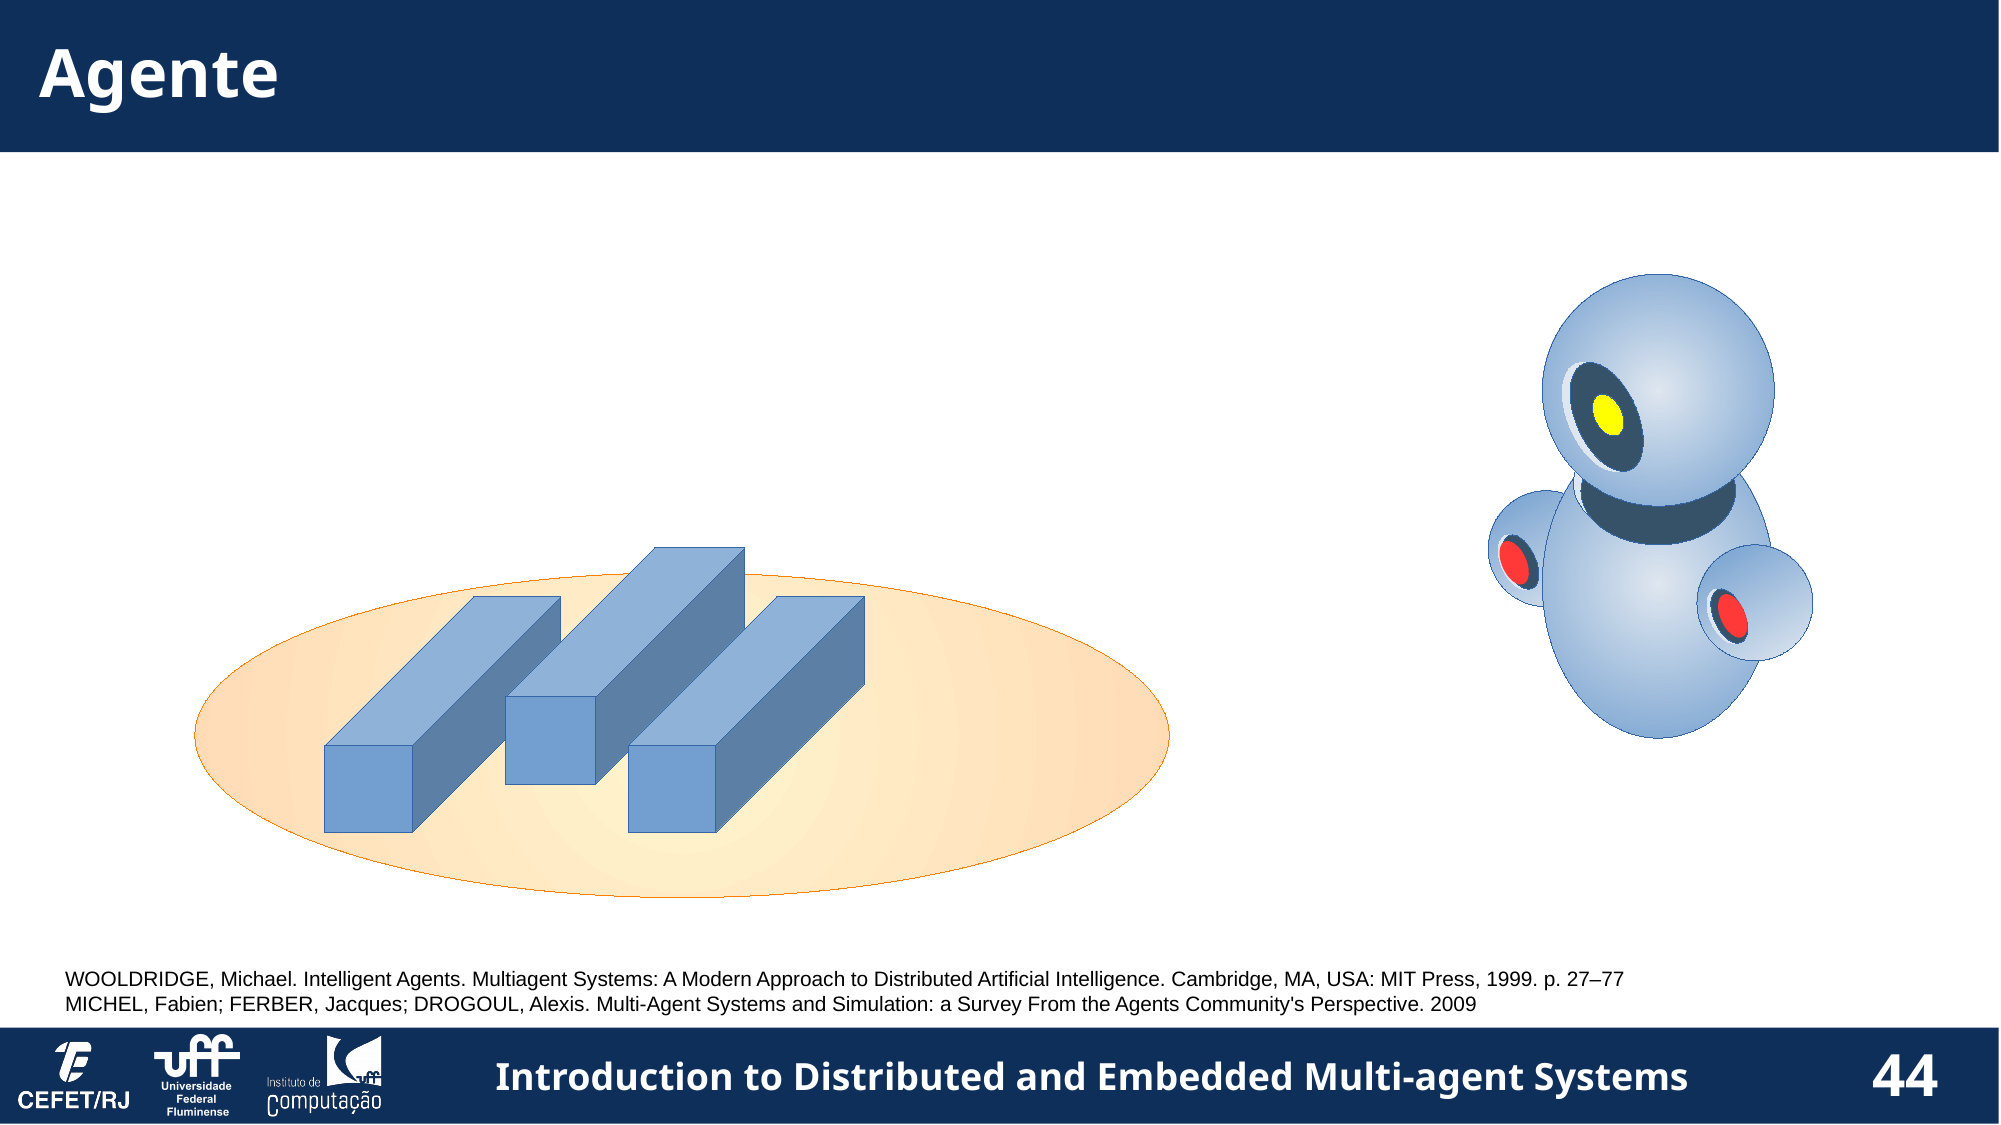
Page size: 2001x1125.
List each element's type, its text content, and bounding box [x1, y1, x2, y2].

picture [265, 1033, 383, 1117]
text_box Agente [25, 23, 1999, 119]
picture [18, 1021, 129, 1125]
text_box [1488, 274, 1813, 739]
picture [153, 1033, 241, 1121]
text_box WOOLDRIDGE, Michael. Intelligent Agents. Multiagent Systems: A Modern Approach to Distributed Artificial Intelligence. Cambridge, MA, USA: MIT Press, 1999. p. 27–77 MICHEL, Fabien; FERBER, Jacques; DROGOUL, Alexis. Multi-Agent Systems and Simulation: a Survey From the Agents Community's Perspective. 2009 [50, 958, 1969, 1024]
text_box [194, 549, 1170, 898]
